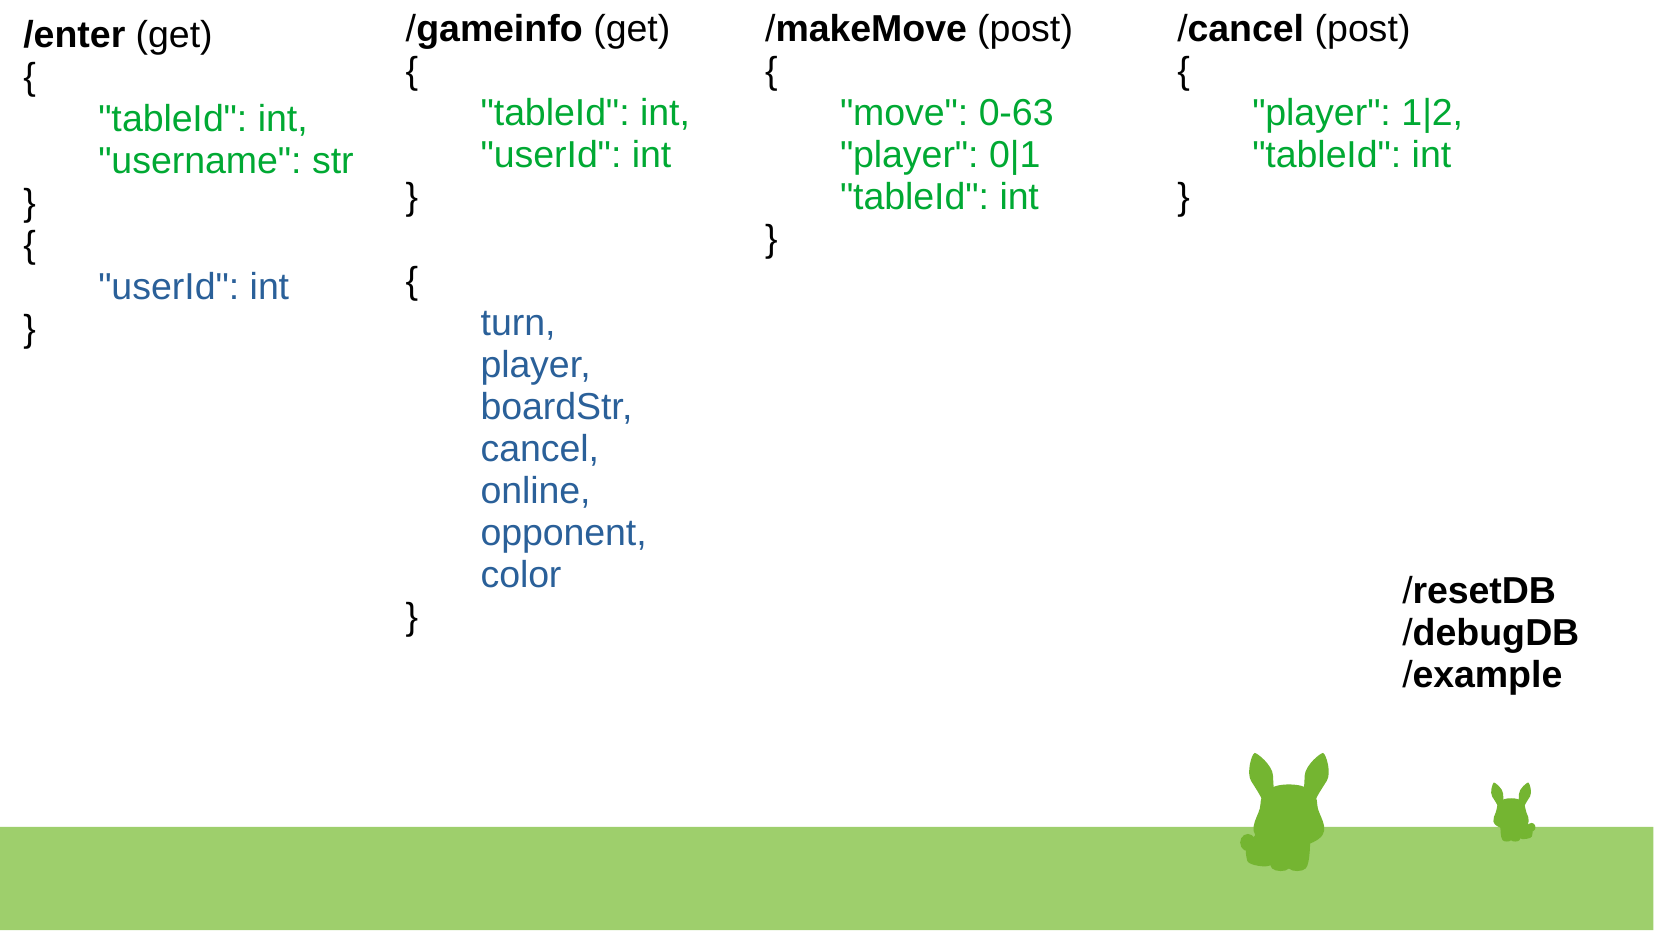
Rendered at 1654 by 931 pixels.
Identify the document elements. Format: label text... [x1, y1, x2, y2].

text_box /resetDB /debugDB /example [1387, 562, 1613, 751]
text_box /makeMove (post) { "move": 0-63 "player": 0|1 "tableId": int } [750, 0, 1126, 267]
text_box /cancel (post) { "player": 1|2, "tableId": int } [1162, 0, 1479, 226]
text_box /enter (get) { "tableId": int, "username": str } { "userId": int } [8, 6, 376, 231]
text_box /gameinfo (get) { "tableId": int, "userId": int } { turn, player, boardStr, cancel, online, opponent, color } [390, 0, 706, 687]
